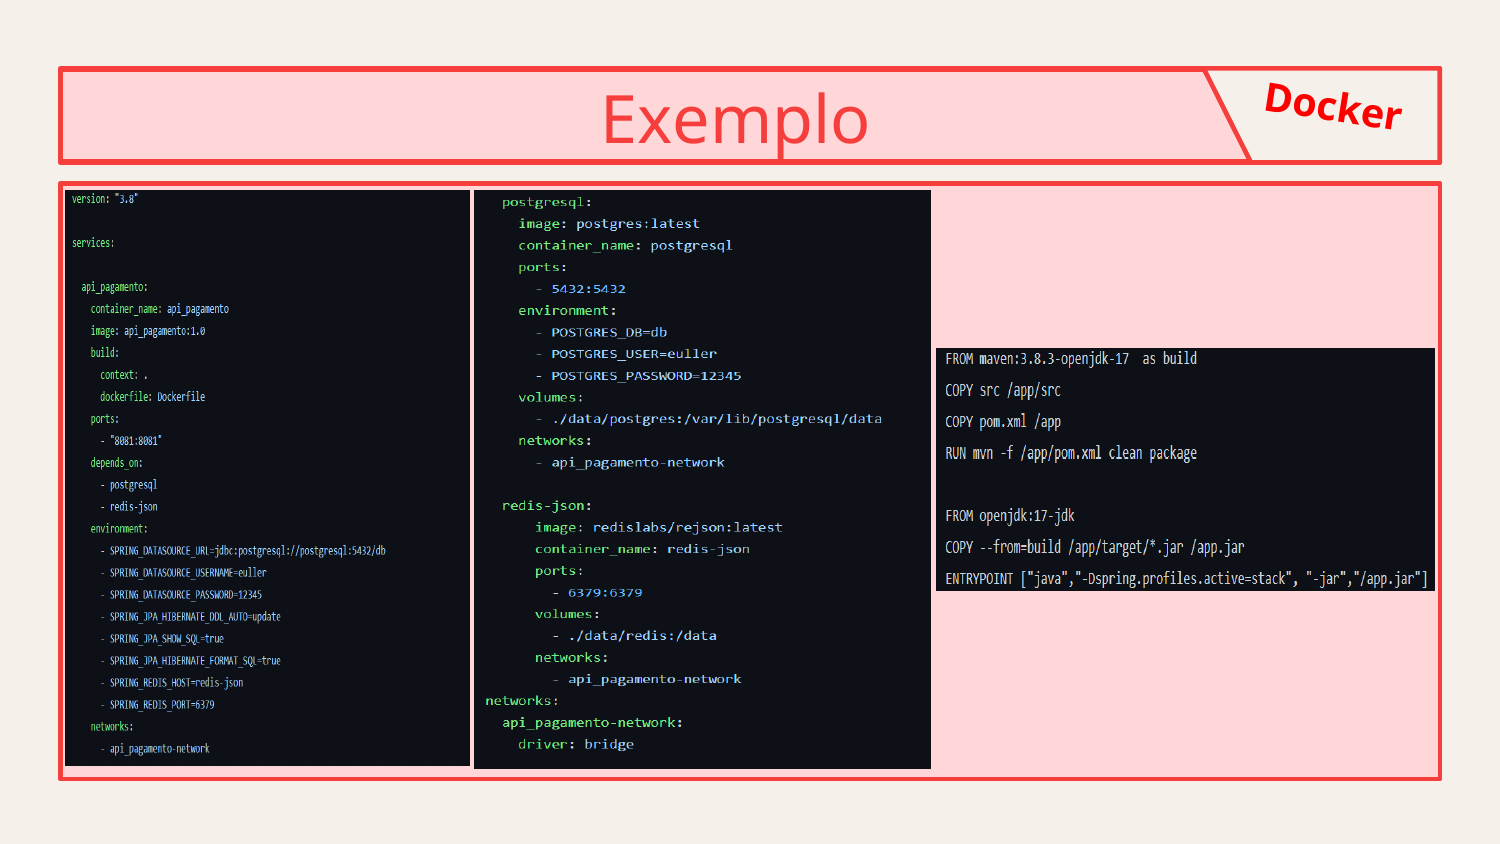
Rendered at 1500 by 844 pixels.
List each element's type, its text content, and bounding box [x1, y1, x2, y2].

picture [936, 348, 1435, 591]
text_box Docker [1152, 49, 1499, 262]
title Exemplo [218, 70, 1174, 165]
picture [65, 190, 470, 766]
picture [474, 190, 931, 769]
